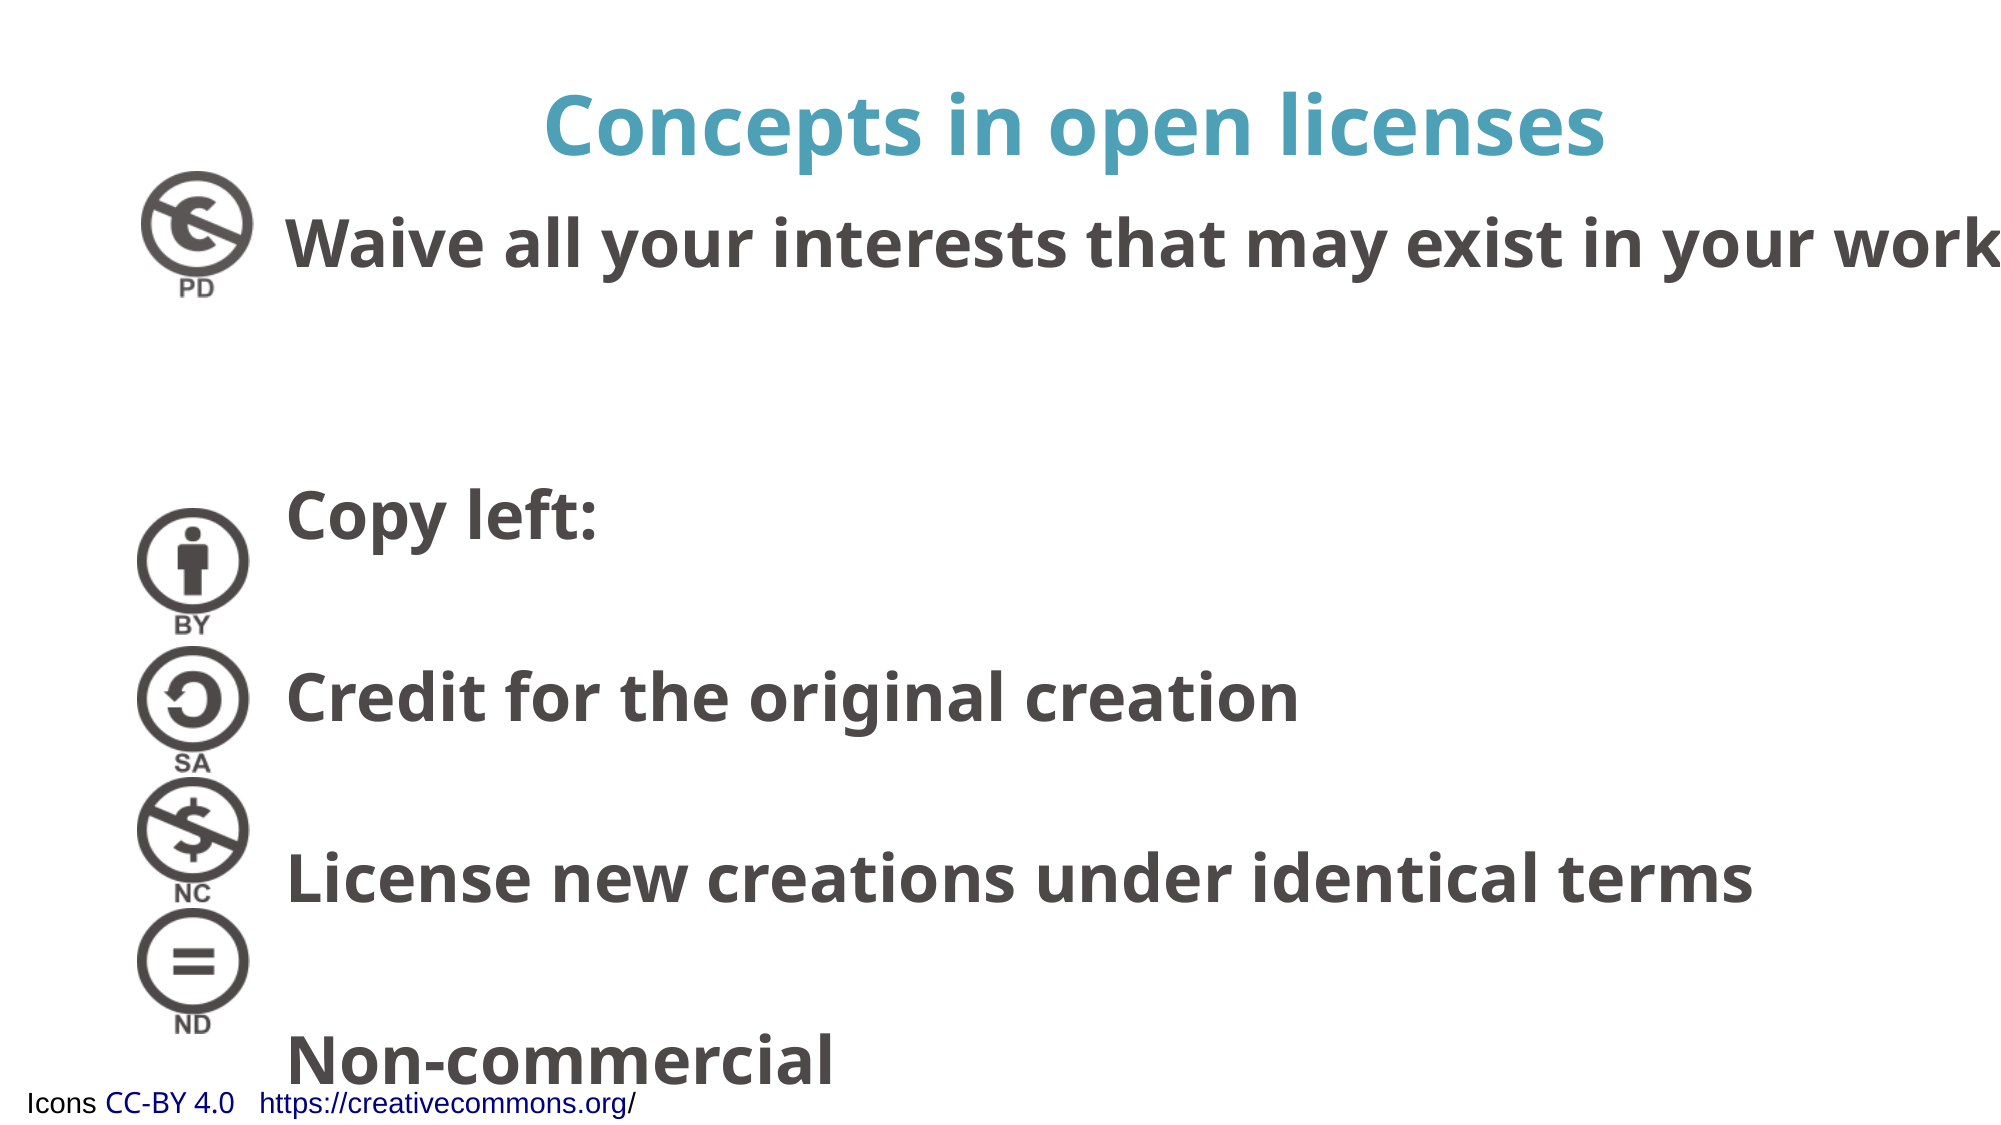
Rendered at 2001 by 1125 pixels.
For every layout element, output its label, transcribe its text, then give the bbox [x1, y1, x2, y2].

text_box Concepts in open licenses [527, 59, 1473, 188]
text_box Waive all your interests that may exist in your work Copy left: Credit for the original creation License new creations under identical terms Non-commercial Cannot be shared with others in adapted form [235, 188, 2000, 1125]
picture [137, 777, 250, 904]
text_box Icons CC-BY 4.0 https://creativecommons.org/ [11, 1074, 653, 1125]
picture [137, 908, 250, 1034]
picture [137, 646, 250, 773]
picture [141, 171, 254, 298]
picture [137, 508, 250, 635]
